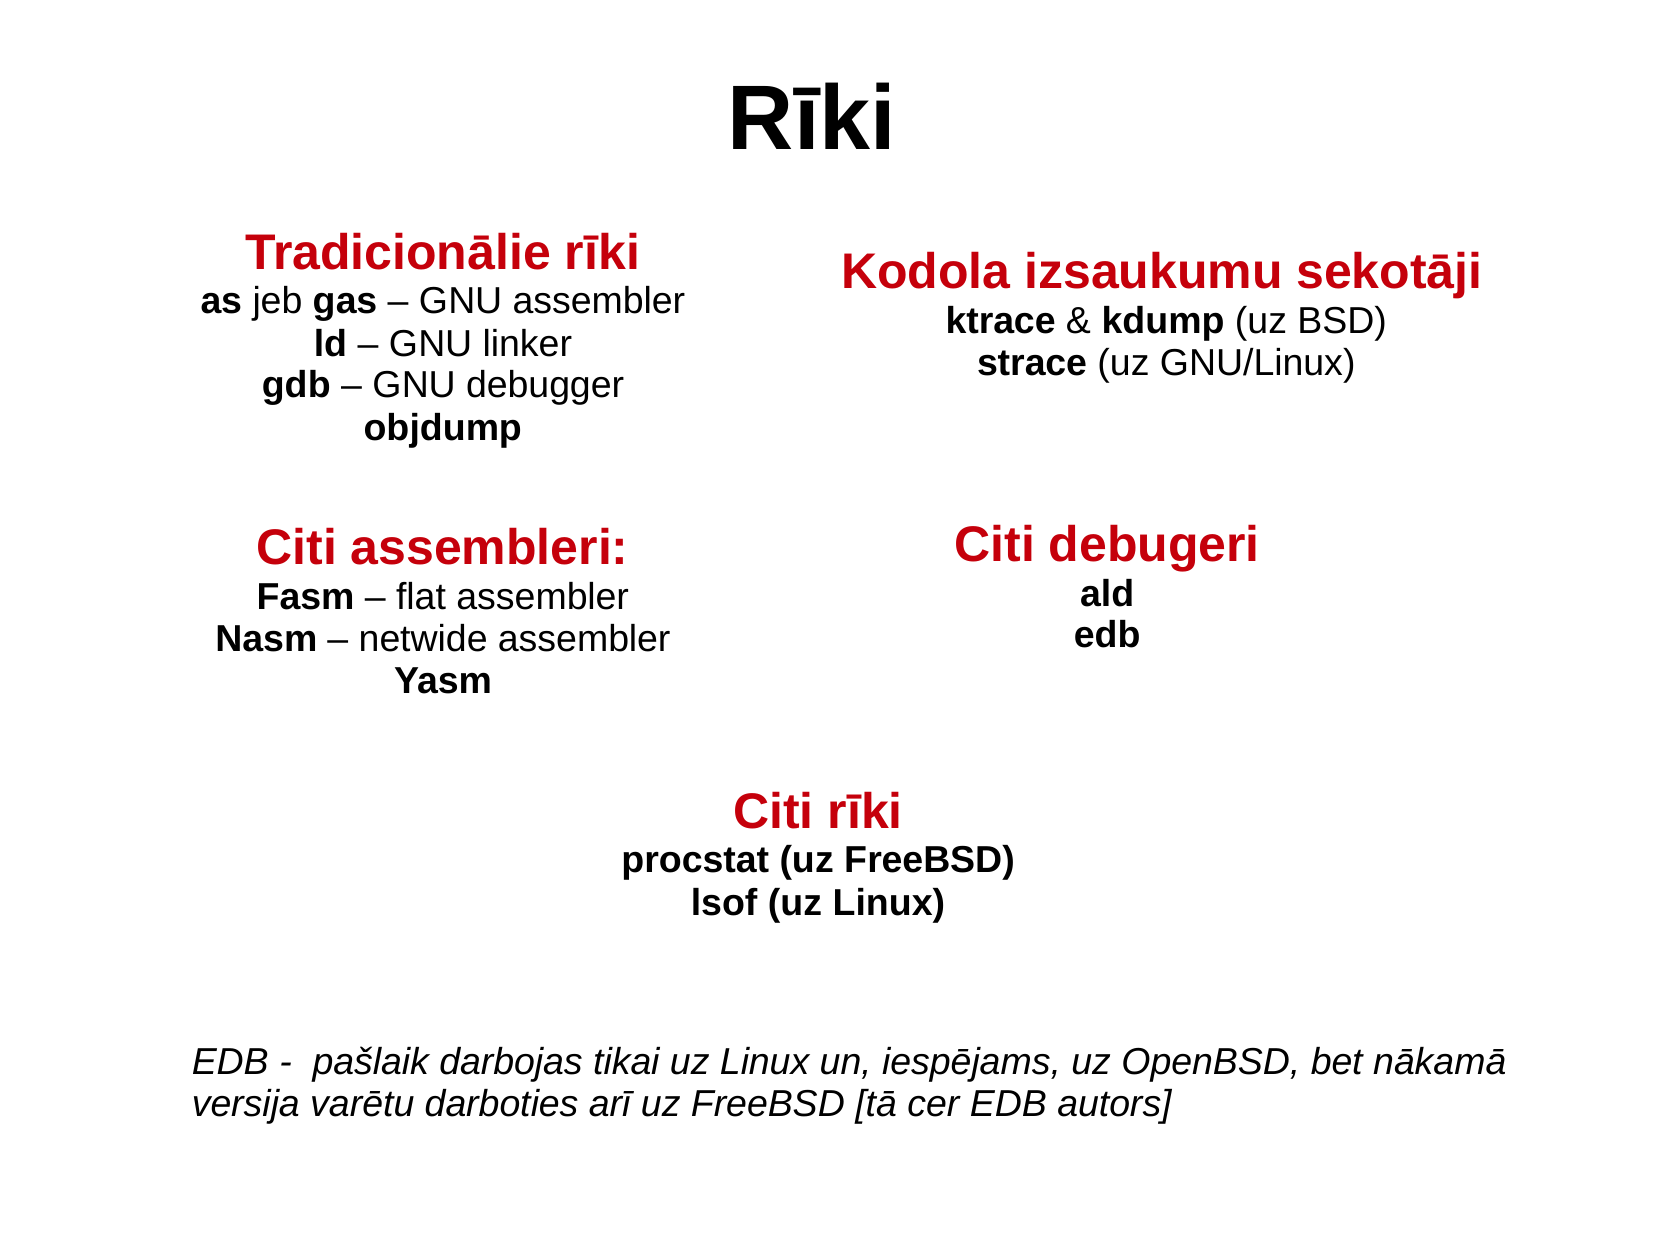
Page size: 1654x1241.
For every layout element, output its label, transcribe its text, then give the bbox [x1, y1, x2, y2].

text_box Kodola izsaukumu sekotāji ktrace & kdump (uz BSD) strace (uz GNU/Linux) [826, 236, 1506, 391]
text_box Tradicionālie rīki as jeb gas – GNU assembler ld – GNU linker gdb – GNU debugger objdump [177, 216, 709, 456]
text_box EDB - pašlaik darbojas tikai uz Linux un, iespējams, uz OpenBSD, bet nākamā versija varētu darboties arī uz FreeBSD [tā cer EDB autors] [177, 1033, 1536, 1133]
text_box Citi debugeri ald edb [915, 508, 1300, 664]
text_box Citi rīki procstat (uz FreeBSD) lsof (uz Linux) [588, 775, 1049, 931]
text_box Rīki [88, 59, 1536, 177]
text_box Citi assembleri: Fasm – flat assembler Nasm – netwide assembler Yasm [177, 512, 709, 709]
